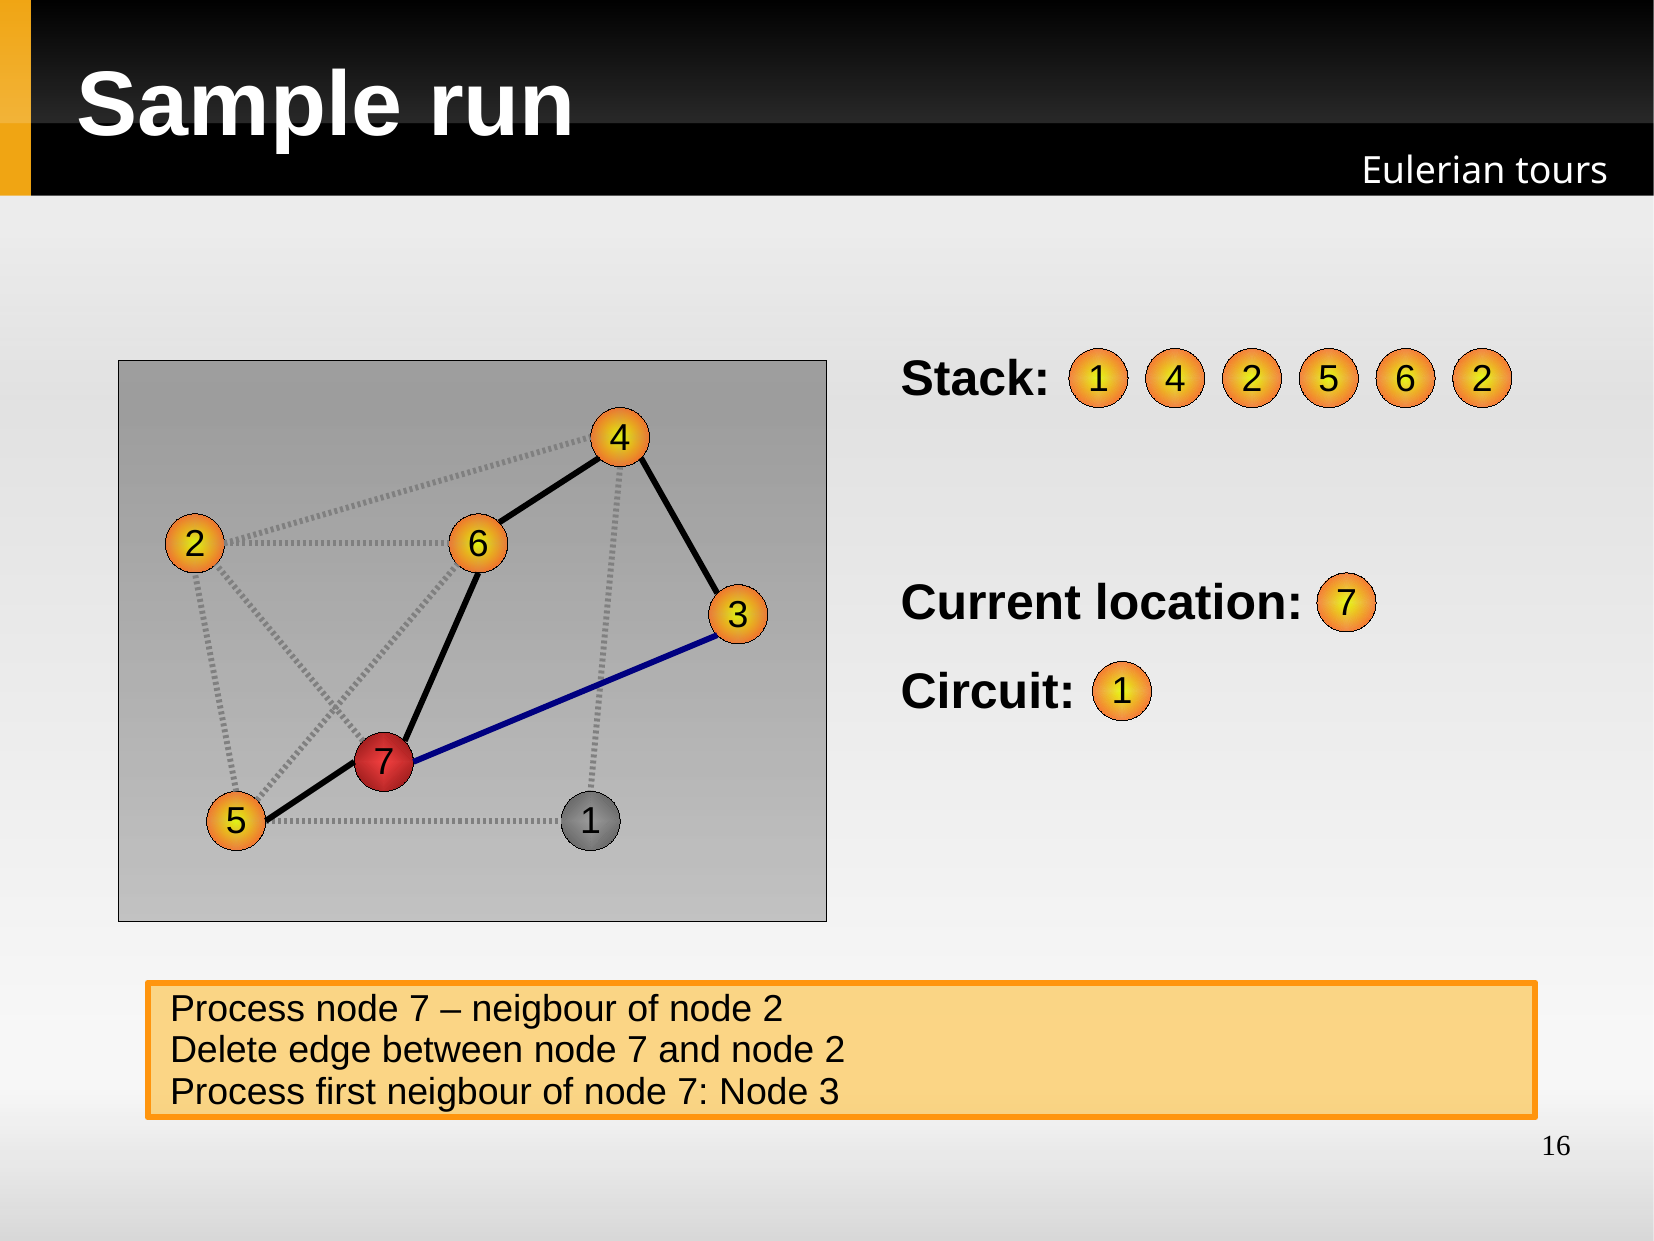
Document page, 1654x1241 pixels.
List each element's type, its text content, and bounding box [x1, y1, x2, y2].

text_box 5 [1299, 348, 1359, 408]
text_box 1 [1068, 348, 1129, 408]
picture [0, 0, 1654, 1241]
text_box 2 [1452, 348, 1512, 408]
text_box 6 [448, 513, 508, 573]
text_box [118, 360, 827, 922]
title Sample run [76, 0, 1565, 208]
text_box 1 [1092, 661, 1152, 721]
text_box 2 [1222, 348, 1282, 408]
text_box 6 [1375, 348, 1436, 408]
text_box Current location: [885, 567, 1359, 638]
text_box Stack: [885, 342, 1123, 414]
text_box 5 [206, 791, 266, 851]
text_box 1 [561, 791, 621, 851]
text_box 4 [590, 407, 650, 467]
text_box 3 [708, 584, 768, 644]
text_box 4 [1145, 348, 1205, 408]
text_box Circuit: [885, 655, 1093, 727]
text_box 2 [165, 513, 225, 573]
text_box 7 [354, 732, 414, 792]
text_box 7 [1316, 572, 1377, 632]
text_box Process node 7 – neigbour of node 2 Delete edge between node 7 and node 2 Process first neigbour of node 7: Node 3 [147, 982, 1536, 1118]
